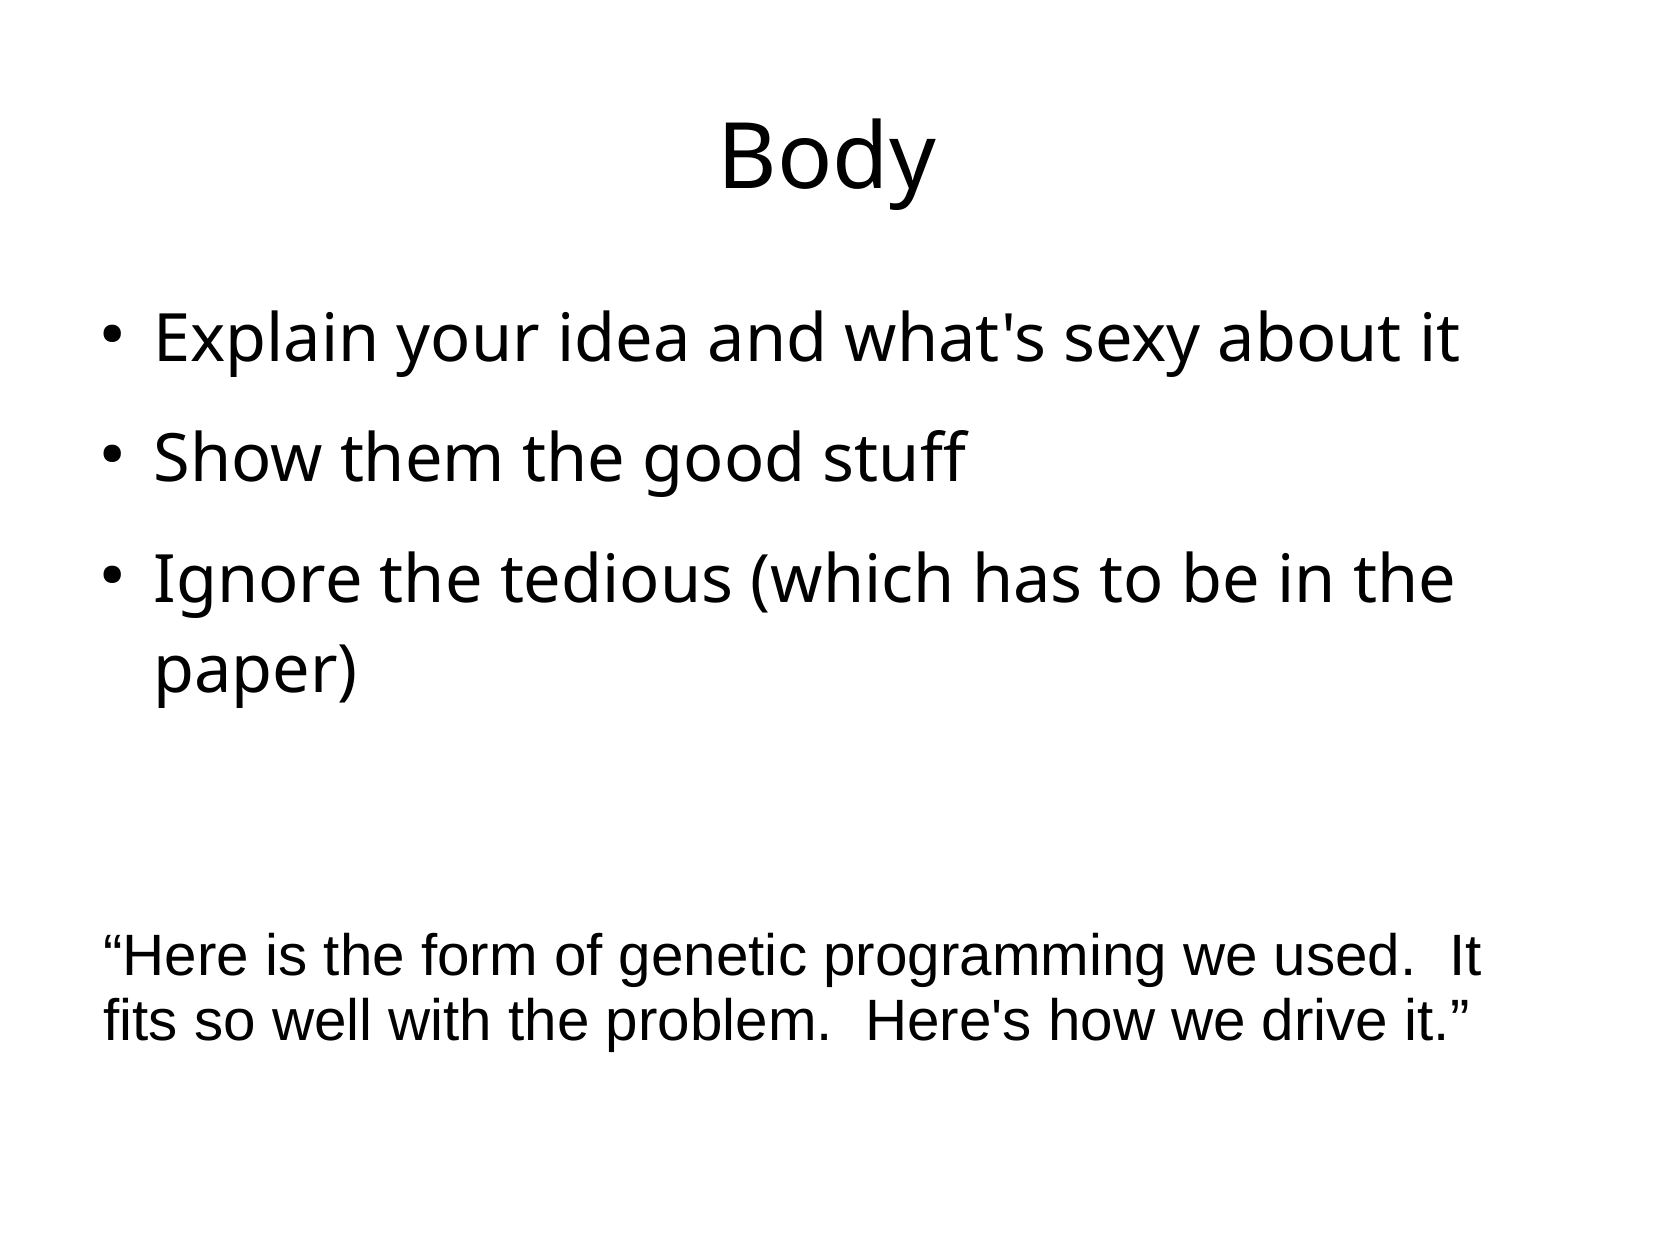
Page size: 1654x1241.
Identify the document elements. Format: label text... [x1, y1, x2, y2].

list Explain your idea and what's sexy about it Show them the good stuff Ignore the tedious (which has to be in the paper) [82, 290, 1571, 1109]
text_box “Here is the form of genetic programming we used. It fits so well with the problem. Here's how we drive it.” [88, 915, 1565, 1176]
title Body [82, 56, 1571, 250]
